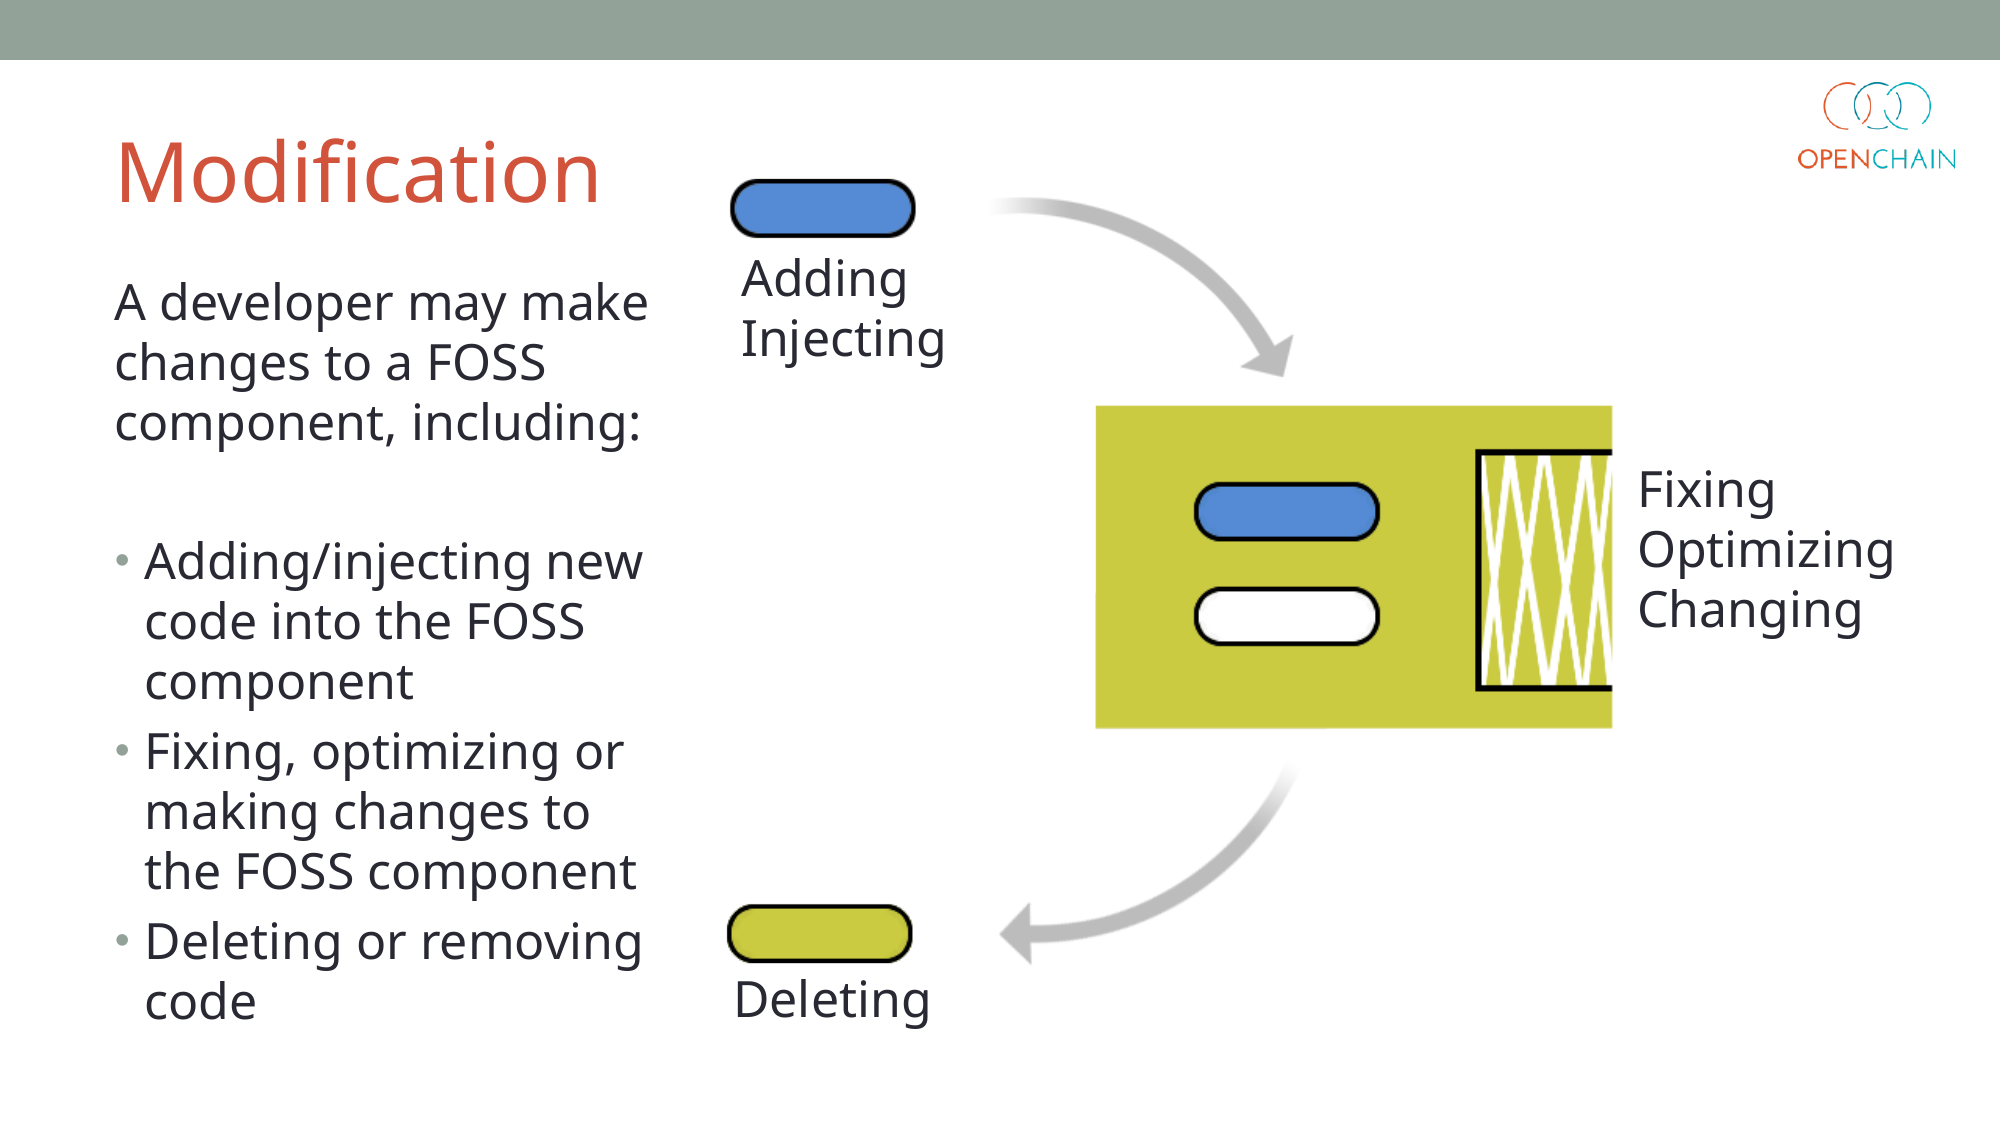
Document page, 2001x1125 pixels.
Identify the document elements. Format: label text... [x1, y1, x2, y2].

text_box A developer may make changes to a FOSS component, including: Adding/injecting new code into the FOSS component Fixing, optimizing or making changes to the FOSS component Deleting or removing code [99, 262, 692, 1063]
text_box Modification [99, 87, 574, 250]
text_box Deleting [718, 960, 1037, 1036]
picture [574, 79, 1955, 1034]
text_box Fixing Optimizing Changing [1622, 450, 1926, 708]
text_box Adding Injecting [726, 239, 1012, 421]
text_box Modification [1824, 87, 1900, 250]
